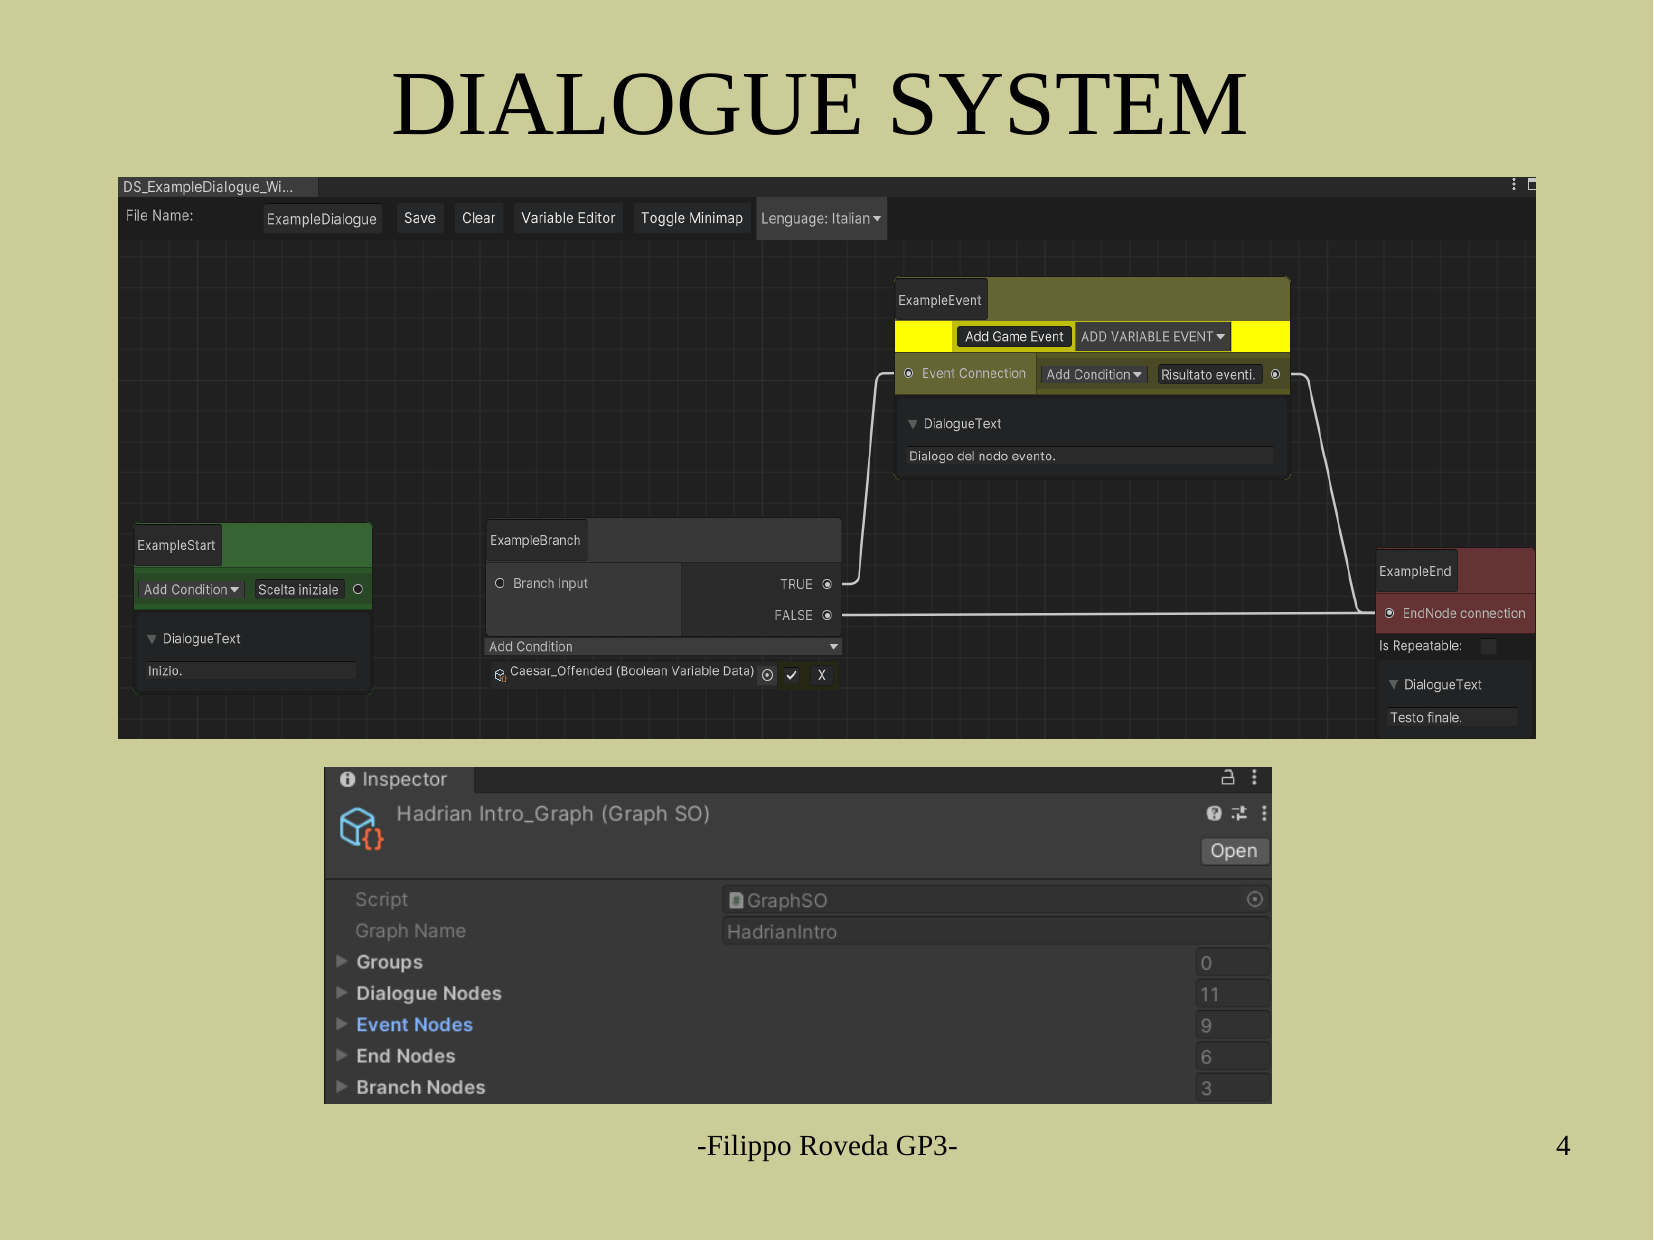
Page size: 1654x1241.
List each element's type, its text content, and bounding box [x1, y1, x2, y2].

title DIALOGUE SYSTEM [76, 0, 1565, 208]
picture [118, 177, 1536, 739]
picture [324, 767, 1272, 1104]
